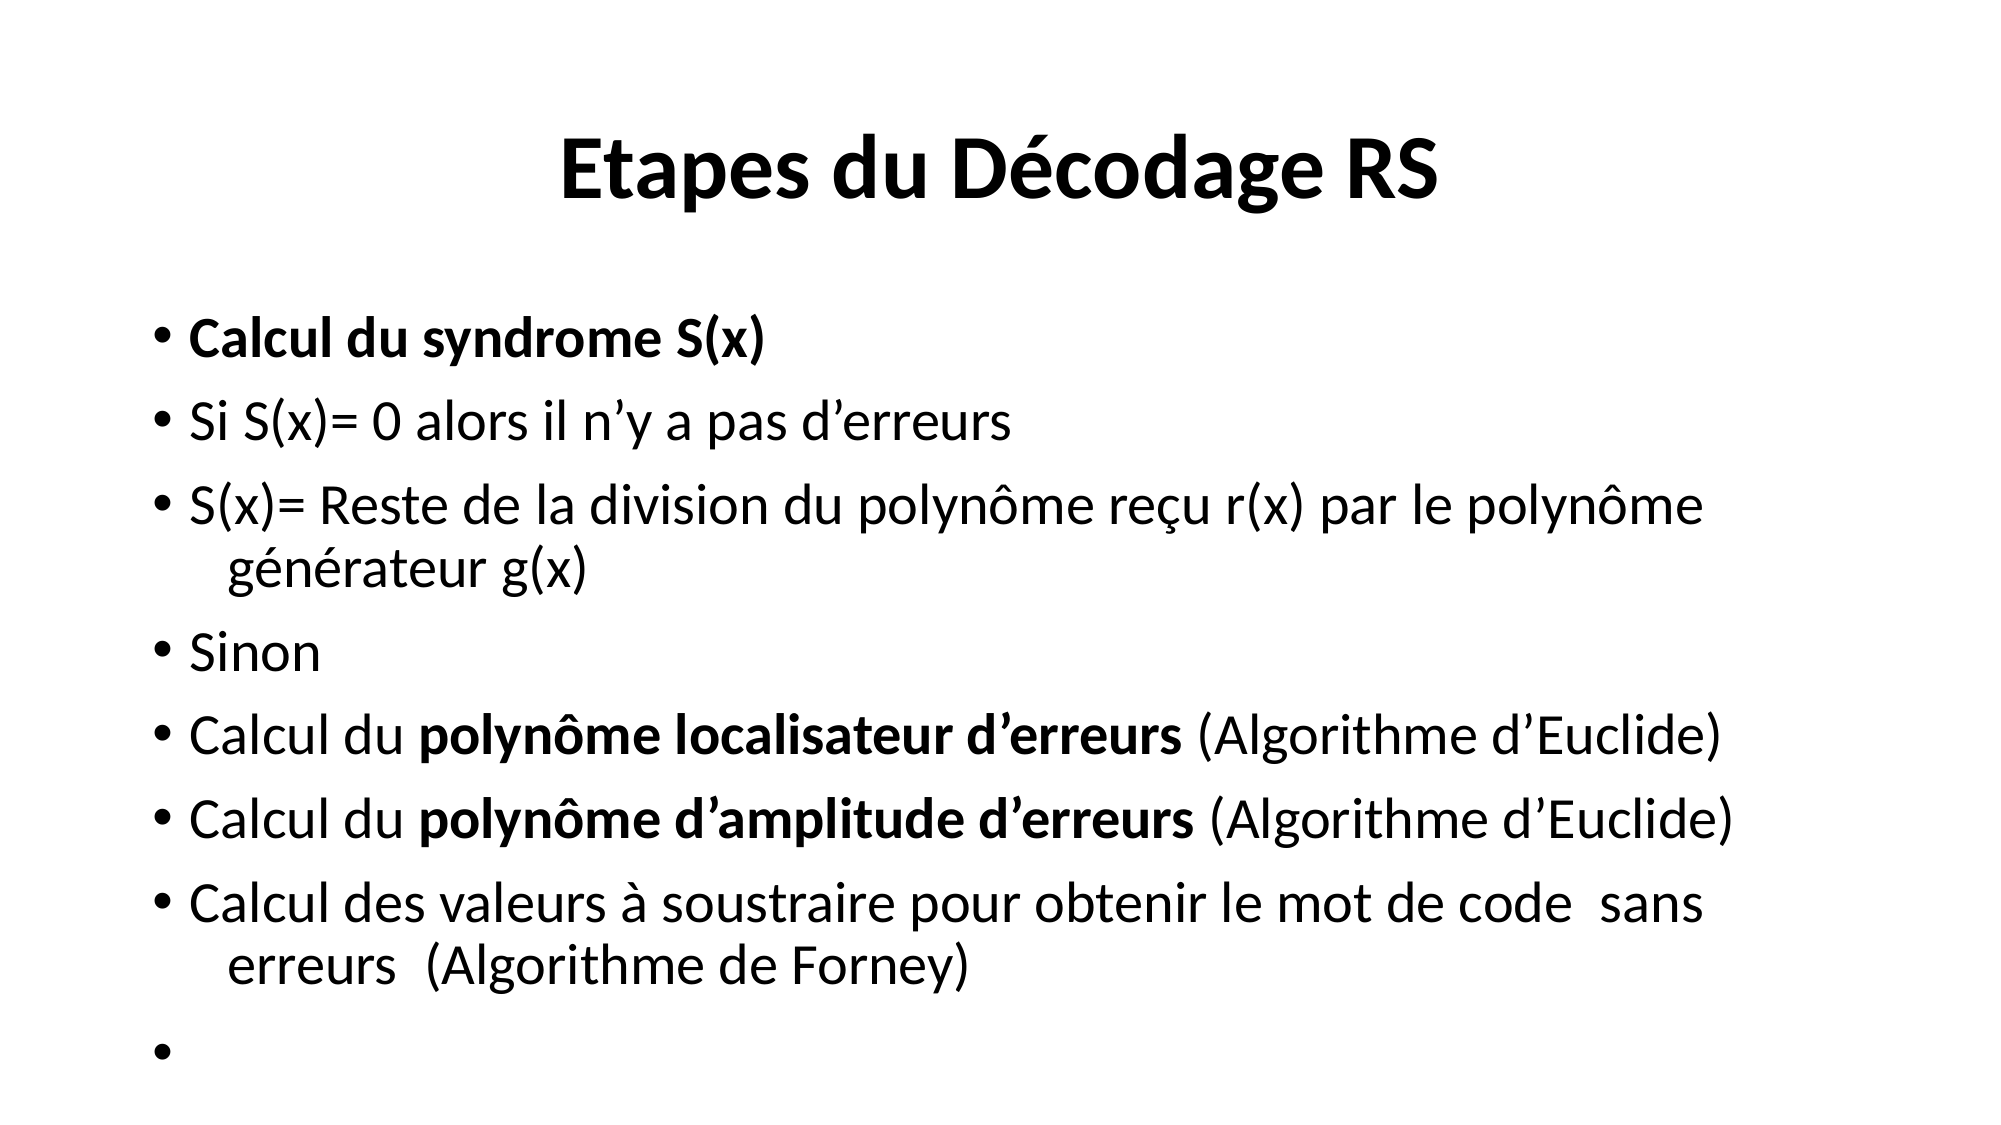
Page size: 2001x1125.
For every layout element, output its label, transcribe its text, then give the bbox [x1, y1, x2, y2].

title Etapes du Décodage RS [137, 59, 1863, 278]
list Calcul du syndrome S(x) Si S(x)= 0 alors il n’y a pas d’erreurs S(x)= Reste de la division du polynôme reçu r(x) par le polynôme générateur g(x) Sinon Calcul du polynôme localisateur d’erreurs (Algorithme d’Euclide) Calcul du polynôme d’amplitude d’erreurs (Algorithme d’Euclide) Calcul des valeurs à soustraire pour obtenir le mot de code sans erreurs (Algorithme de Forney) [137, 299, 1863, 1014]
